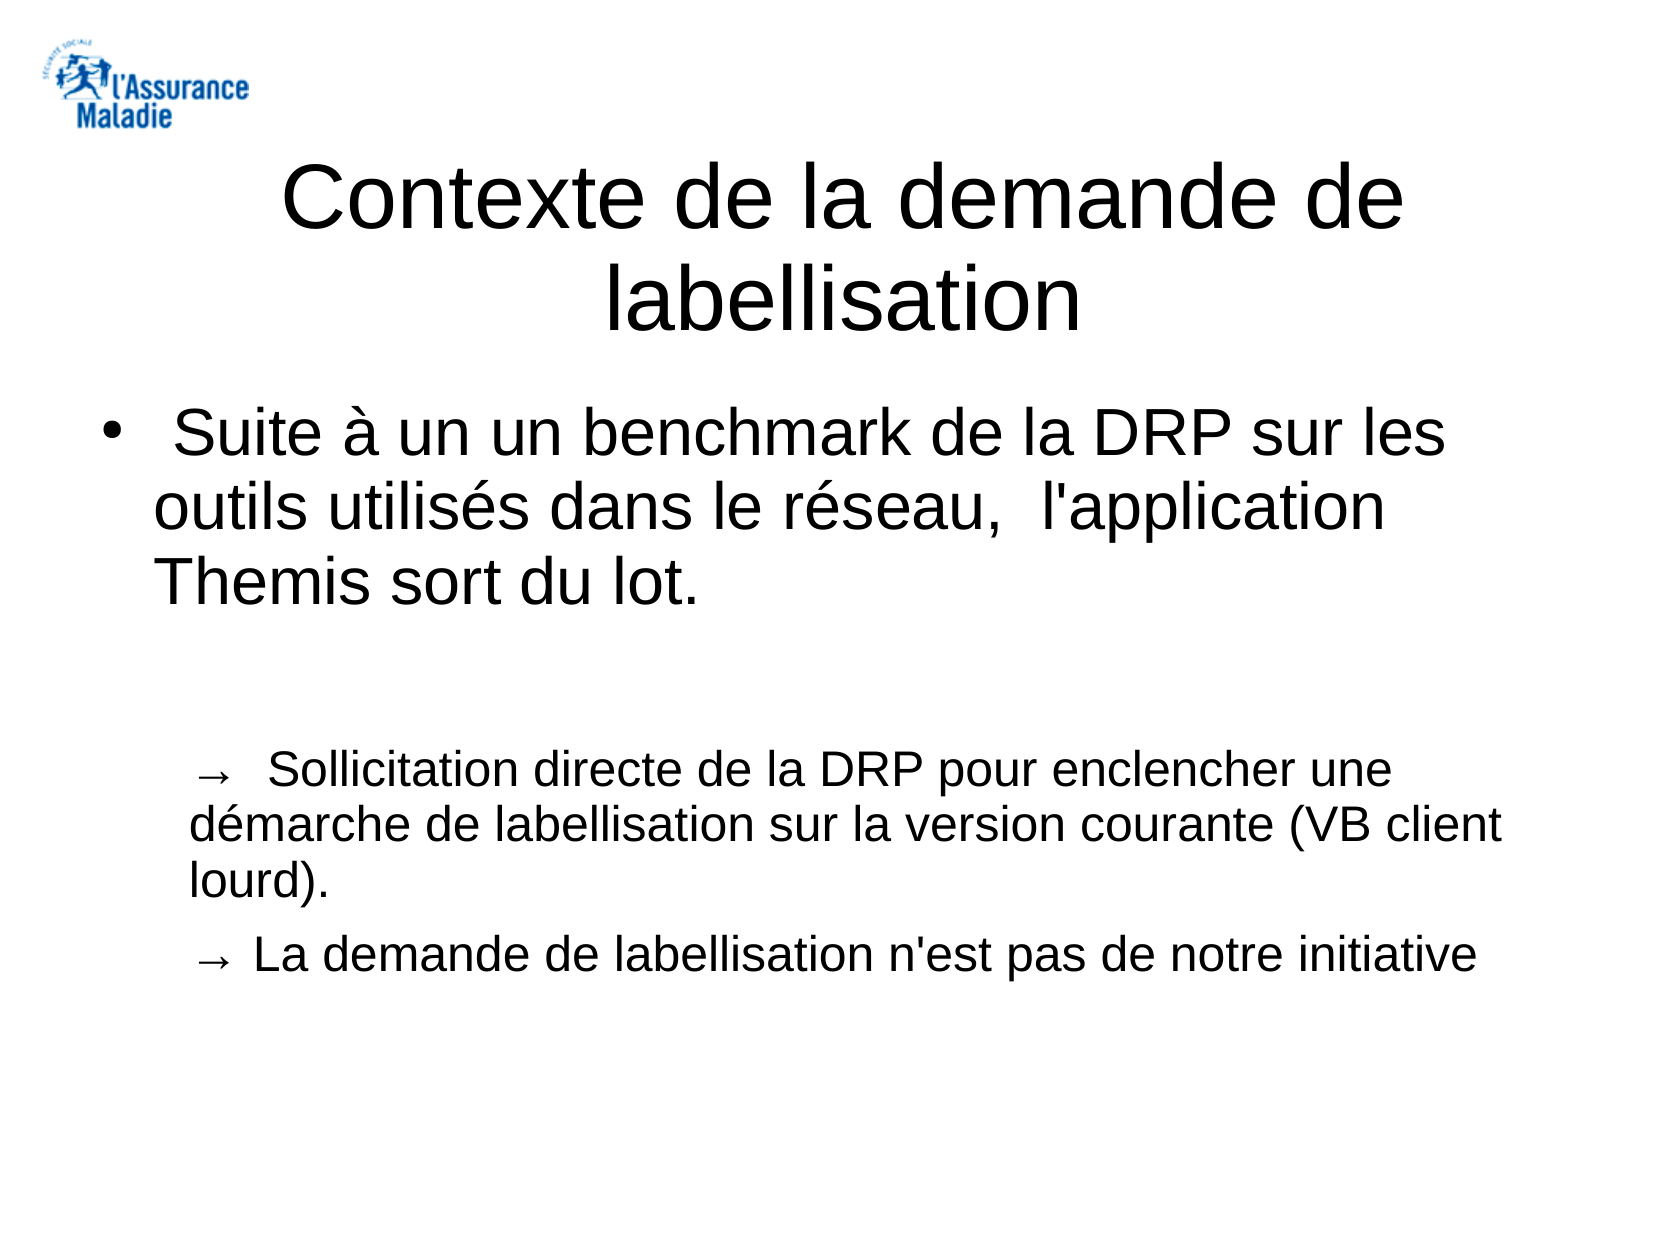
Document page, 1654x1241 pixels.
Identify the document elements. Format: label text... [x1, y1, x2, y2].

list Suite à un un benchmark de la DRP sur les outils utilisés dans le réseau, l'application Themis sort du lot. → Sollicitation directe de la DRP pour enclencher une démarche de labellisation sur la version courante (VB client lourd). → La demande de labellisation n'est pas de notre initiative [82, 290, 1571, 1010]
title Contexte de la demande de labellisation [82, 144, 1571, 290]
picture [21, 35, 249, 130]
